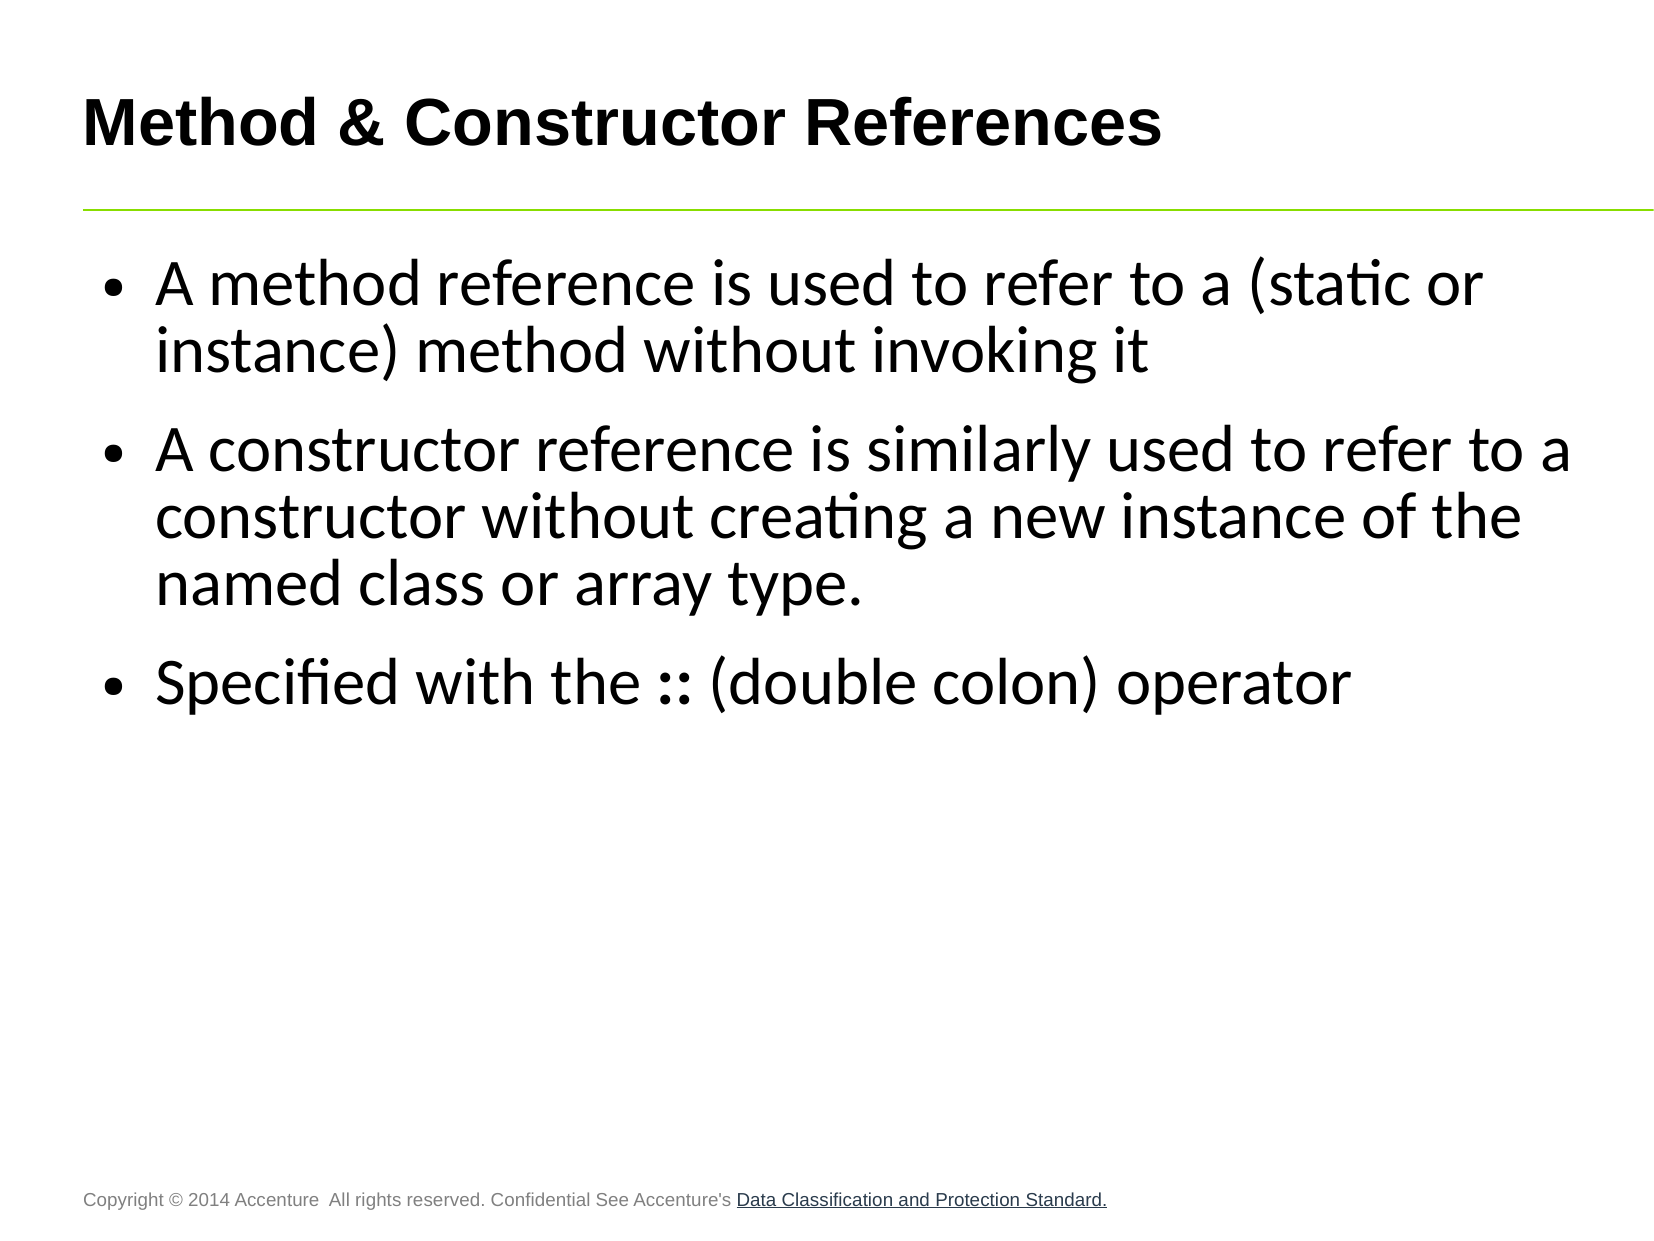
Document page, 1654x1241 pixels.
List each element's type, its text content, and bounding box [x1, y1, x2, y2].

list A method reference is used to refer to a (static or instance) method without invoking it A constructor reference is similarly used to refer to a constructor without creating a new instance of the named class or array type. Specified with the :: (double colon) operator [84, 255, 1573, 1166]
title Method & Constructor References [82, 12, 1571, 232]
